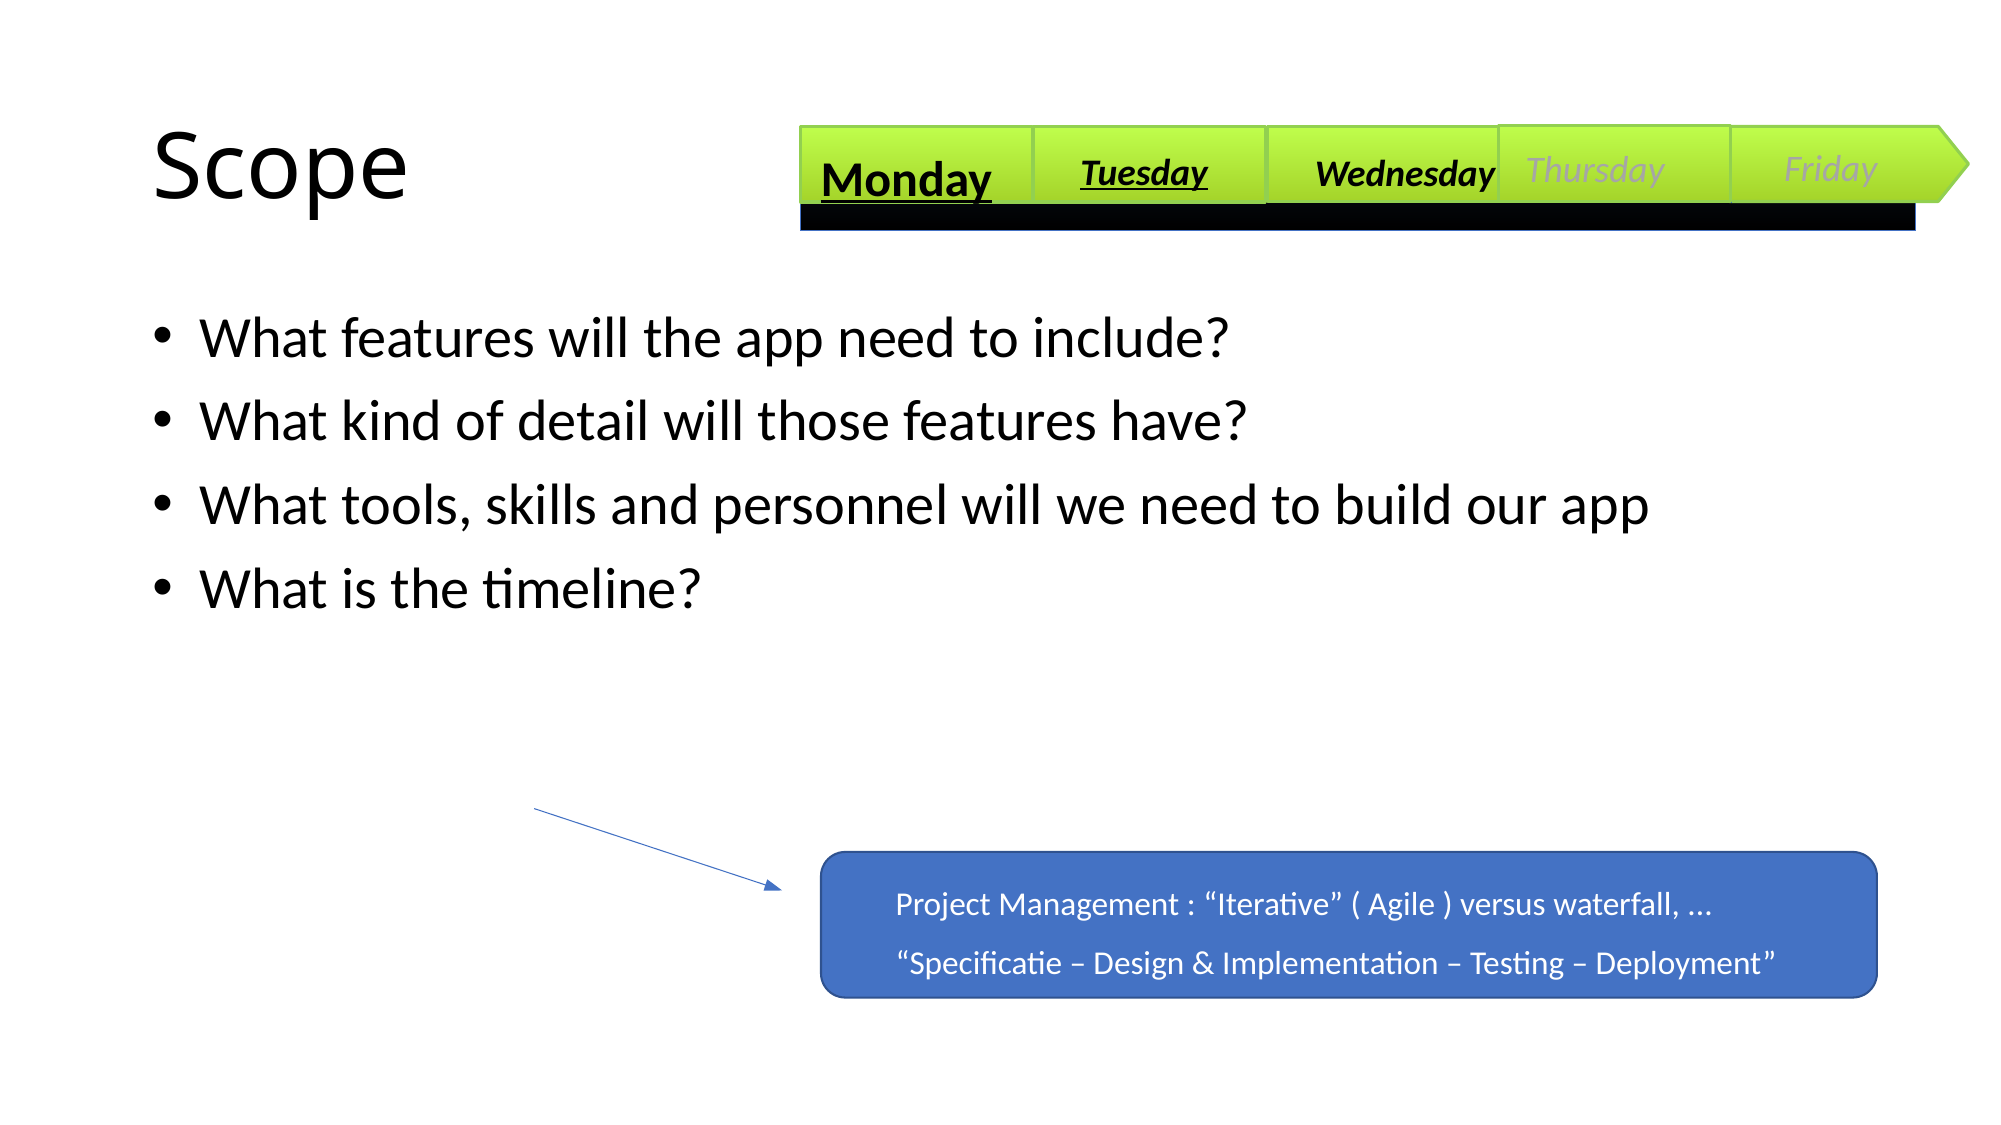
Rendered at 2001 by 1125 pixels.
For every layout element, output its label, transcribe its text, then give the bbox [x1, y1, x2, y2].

text_box Friday [1715, 136, 1947, 186]
text_box Monday [791, 139, 1023, 188]
text_box [800, 125, 1969, 230]
title Scope [137, 59, 1863, 278]
text_box Monday [926, 176, 936, 188]
text_box Thursday [1479, 137, 1711, 187]
text_box Project Management : “Iterative” ( Agile ) versus waterfall, ... “Specificatie – Design & Implementation – Testing – Deployment” [880, 854, 1982, 1040]
text_box Monday [846, 173, 855, 188]
text_box Tuesday [1028, 140, 1260, 189]
text_box Wednesday [1289, 142, 1481, 191]
text_box Monday [872, 176, 883, 188]
list What features will the app need to include? What kind of detail will those features have? What tools, skills and personnel will we need to build our app What is the timeline? [137, 299, 1863, 1014]
